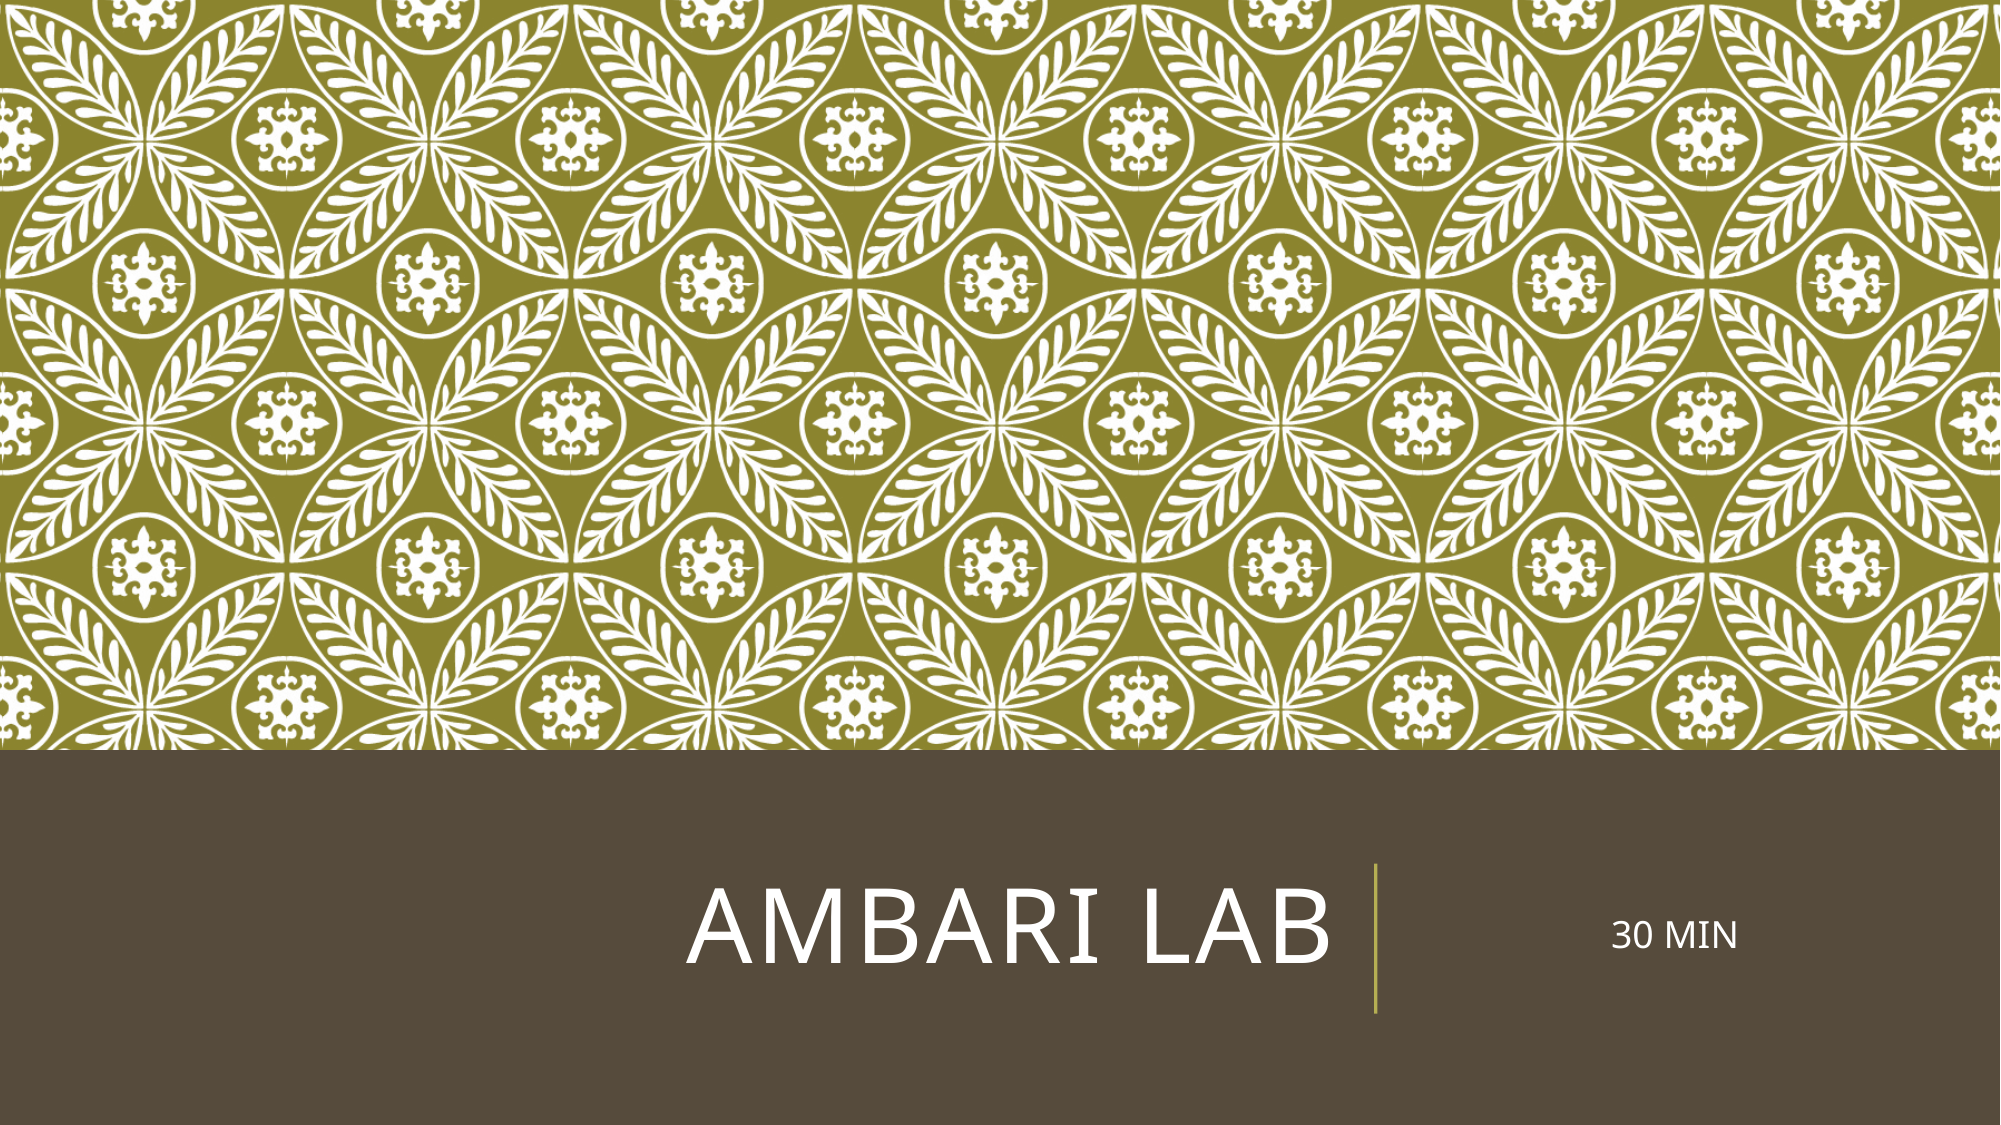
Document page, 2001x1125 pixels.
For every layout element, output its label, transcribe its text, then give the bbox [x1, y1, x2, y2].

list 30 MIN [1412, 813, 1938, 1054]
picture [0, 0, 2000, 750]
title AMBARI LAB [75, 813, 1350, 1054]
